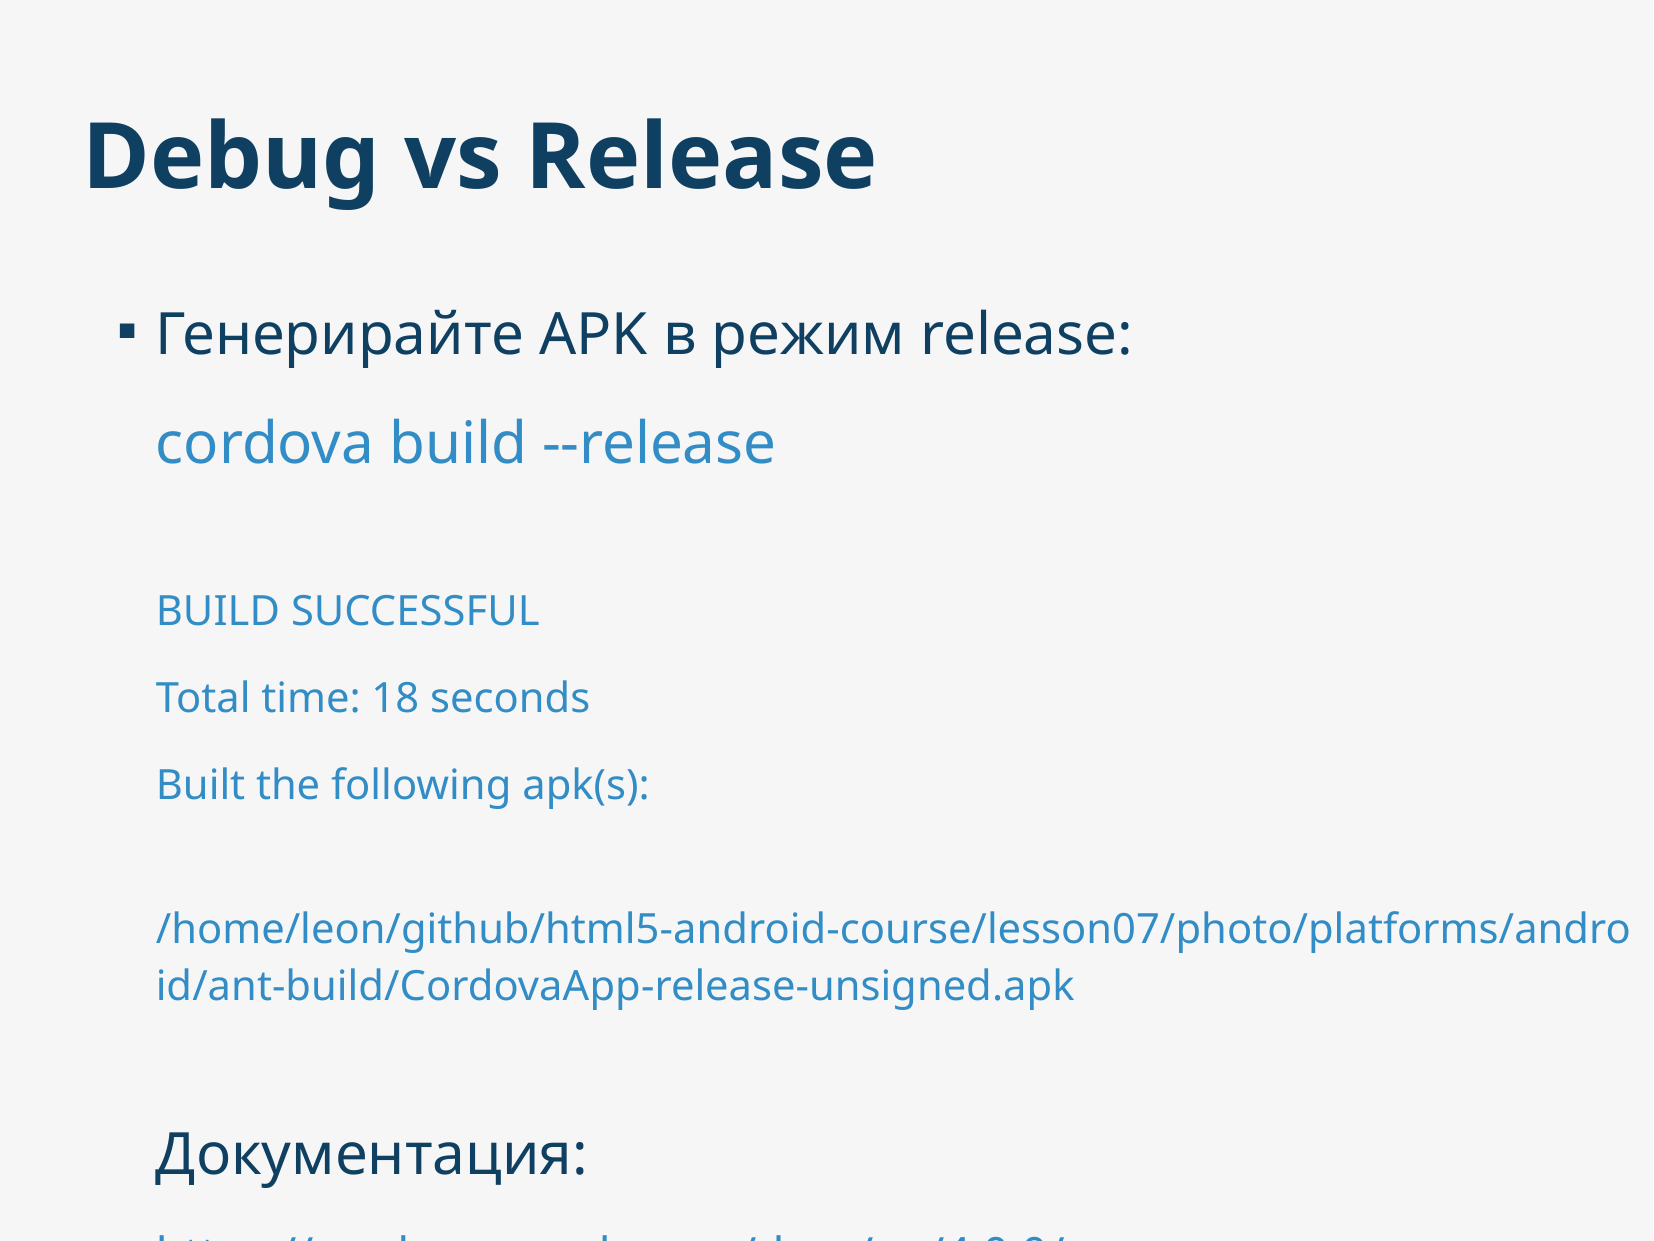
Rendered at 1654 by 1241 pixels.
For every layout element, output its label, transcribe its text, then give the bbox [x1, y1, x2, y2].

text_box Генерирайте APK в режим release: cordova build --release BUILD SUCCESSFUL Total time: 18 seconds Built the following apk(s): /home/leon/github/html5-android-course/lesson07/photo/platforms/android/ant-build/CordovaApp-release-unsigned.apk Документация: https://cordova.apache.org/docs/en/4.0.0/guide_platforms_android_index.md.html [105, 285, 1653, 1241]
title Debug vs Release [82, 49, 1571, 257]
